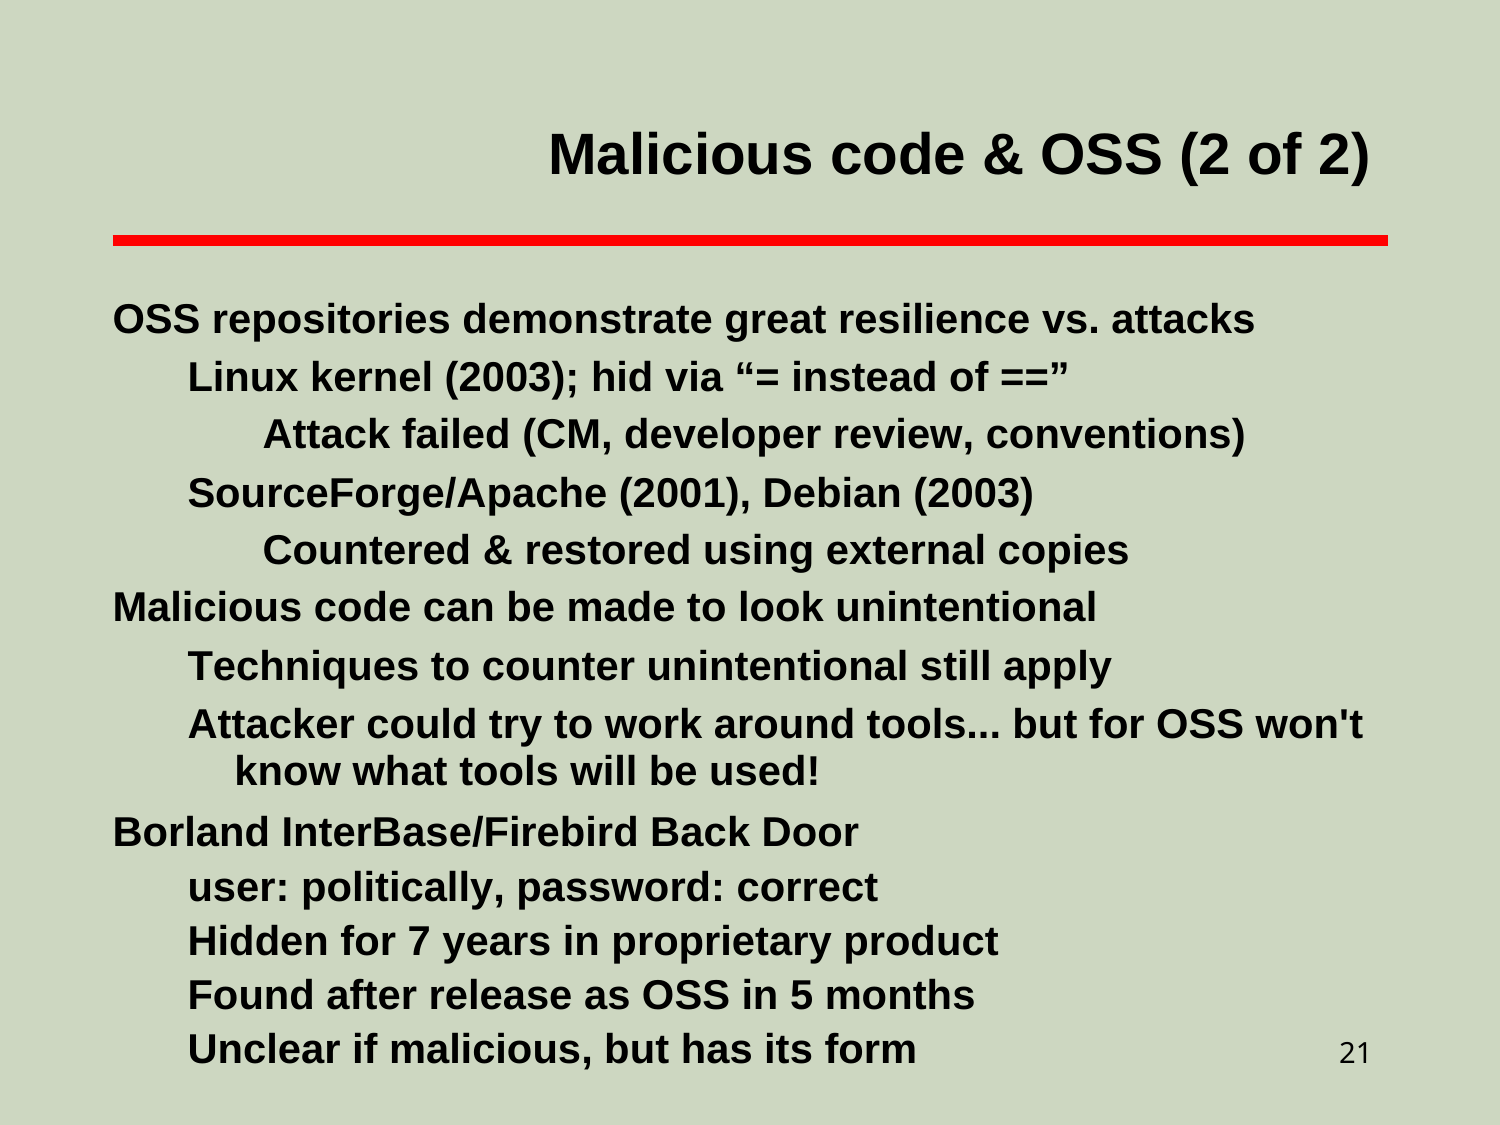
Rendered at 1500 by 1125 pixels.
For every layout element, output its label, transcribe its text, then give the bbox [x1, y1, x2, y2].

title Malicious code & OSS (2 of 2) [337, 85, 1388, 224]
list OSS repositories demonstrate great resilience vs. attacks Linux kernel (2003); hid via “= instead of ==” Attack failed (CM, developer review, conventions) SourceForge/Apache (2001), Debian (2003) Countered & restored using external copies Malicious code can be made to look unintentional Techniques to counter unintentional still apply Attacker could try to work around tools... but for OSS won't know what tools will be used! Borland InterBase/Firebird Back Door user: politically, password: correct Hidden for 7 years in proprietary product Found after release as OSS in 5 months Unclear if malicious, but has its form [112, 299, 1388, 1111]
